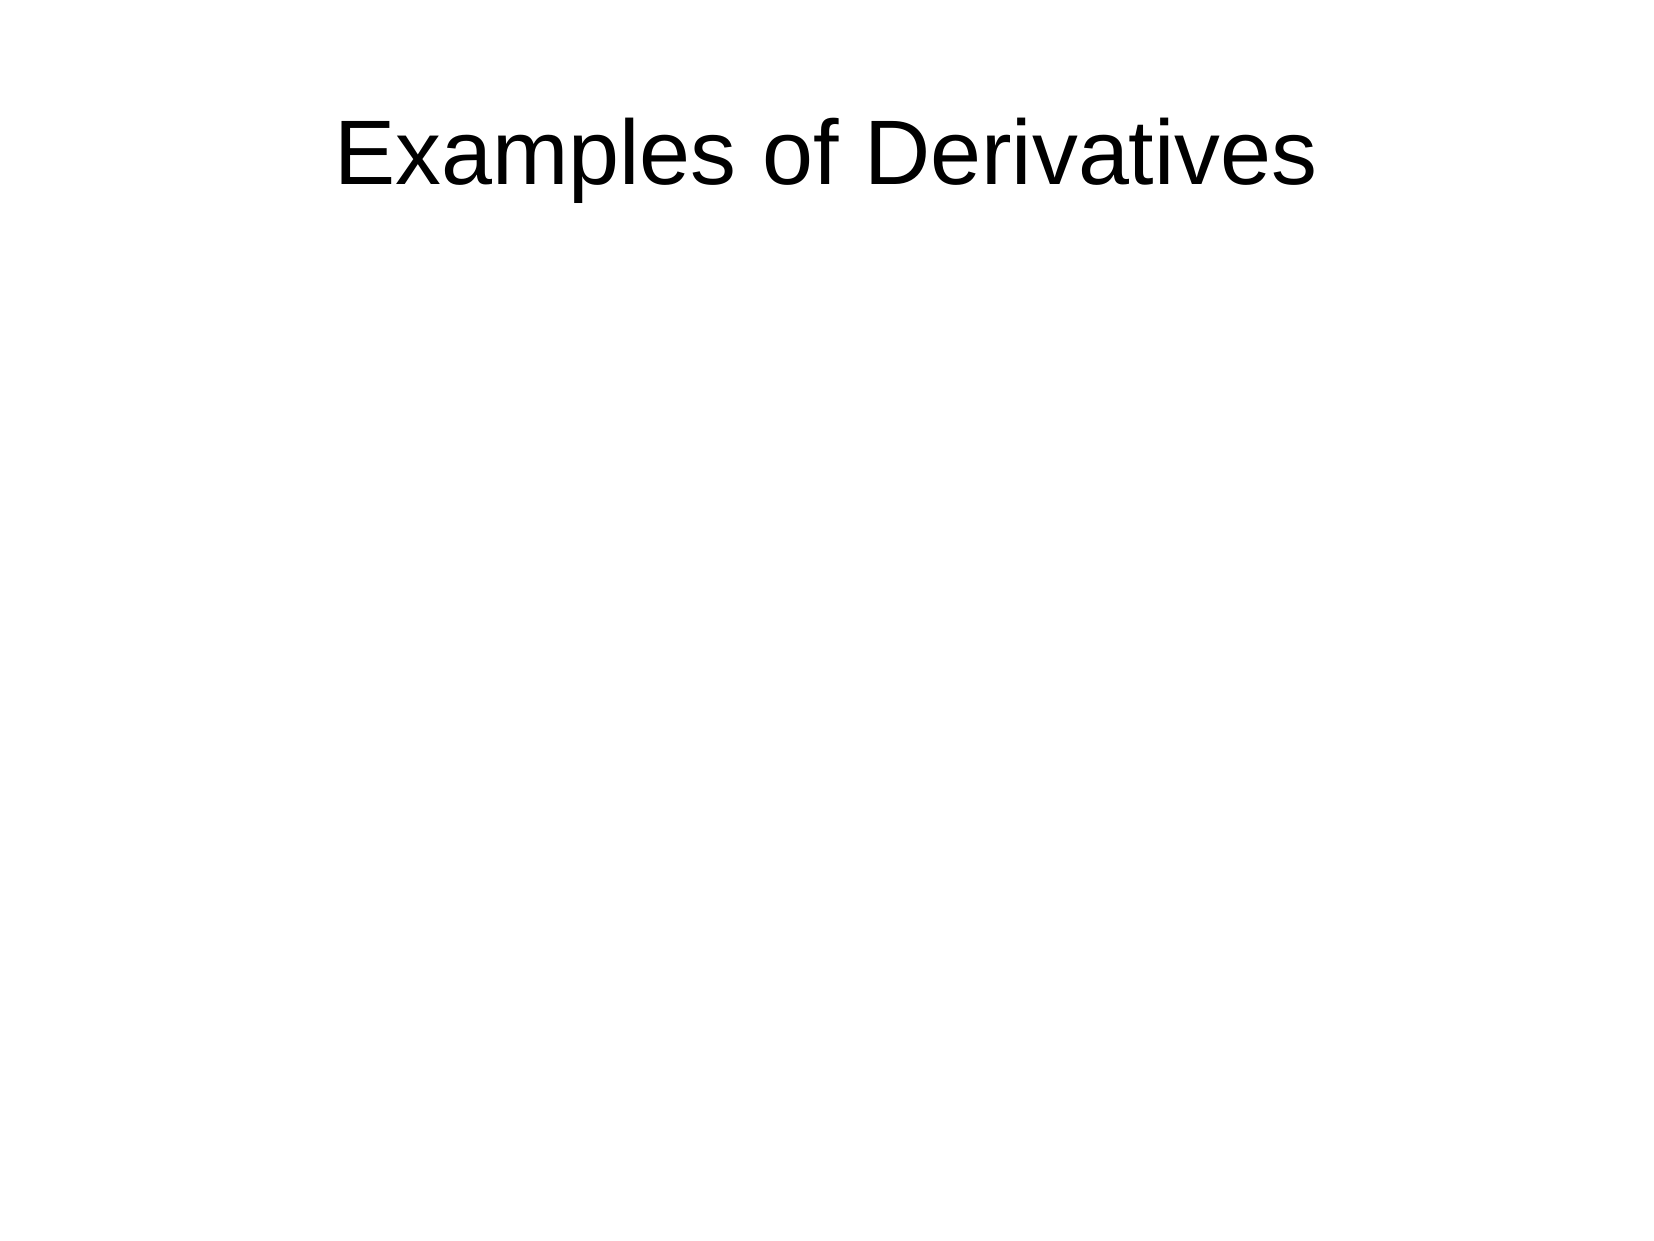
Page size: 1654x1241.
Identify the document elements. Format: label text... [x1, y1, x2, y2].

title Examples of Derivatives [82, 49, 1571, 257]
